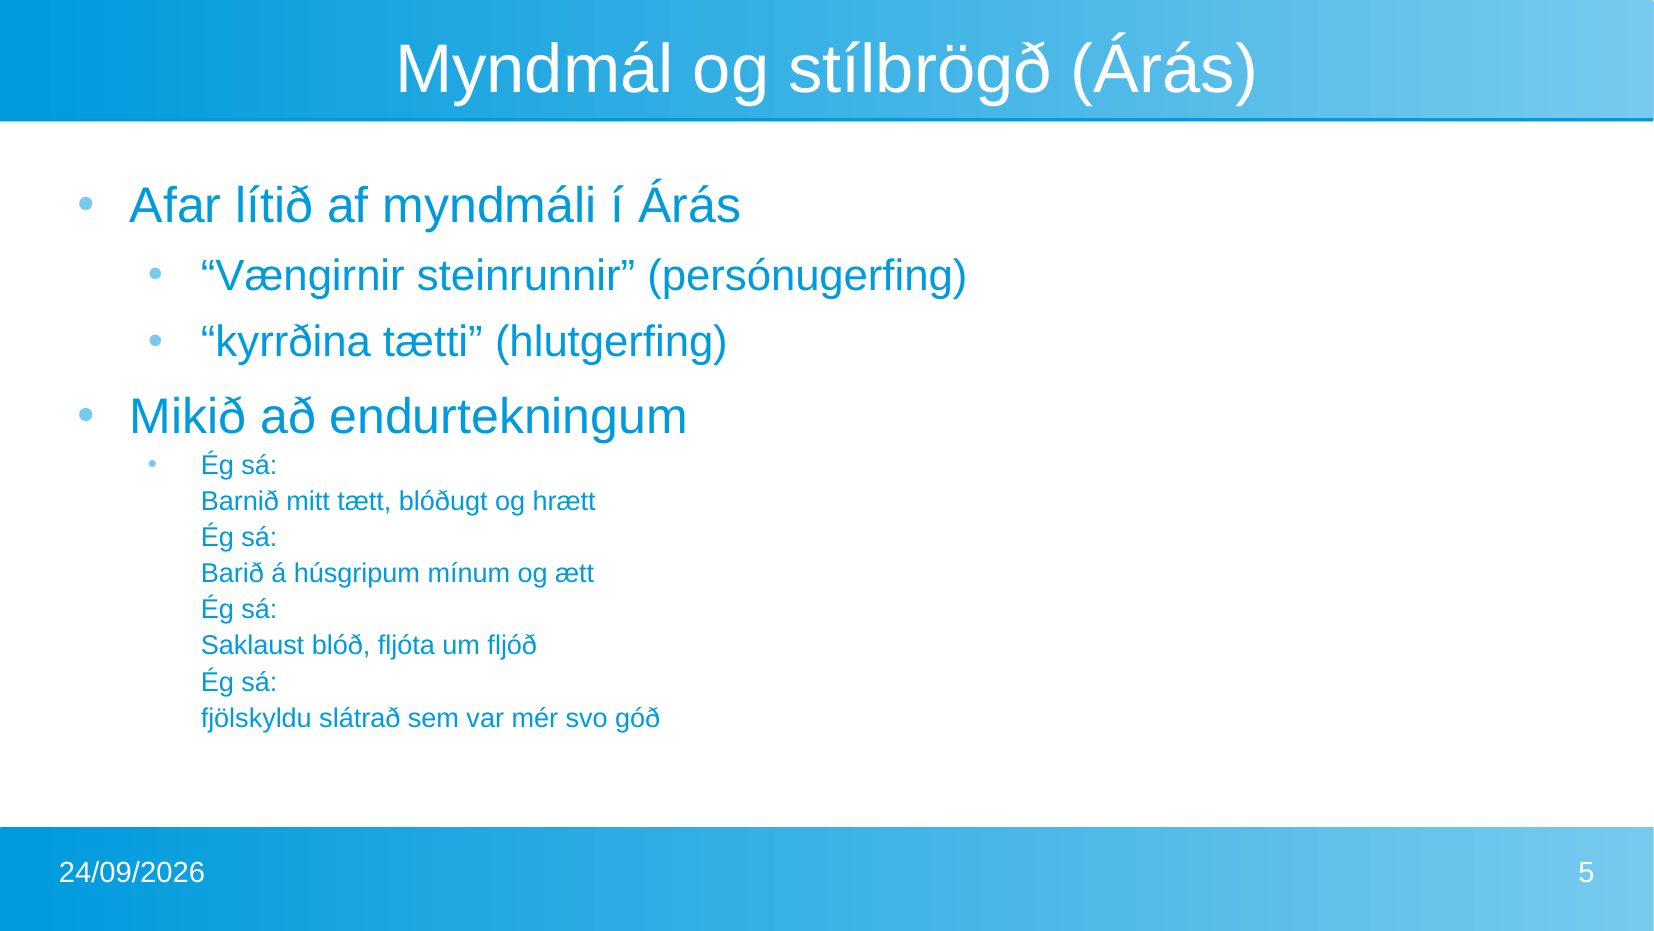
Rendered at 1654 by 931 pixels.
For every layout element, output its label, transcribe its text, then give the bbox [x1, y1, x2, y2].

title Myndmál og stílbrögð (Árás) [59, 29, 1595, 108]
list Afar lítið af myndmáli í Árás “Vængirnir steinrunnir” (persónugerfing) “kyrrðina tætti” (hlutgerfing) Mikið að endurtekningum Ég sá: Barnið mitt tætt, blóðugt og hrætt Ég sá: Barið á húsgripum mínum og ætt Ég sá: Saklaust blóð, fljóta um fljóð Ég sá: fjölskyldu slátrað sem var mér svo góð [59, 177, 1595, 768]
